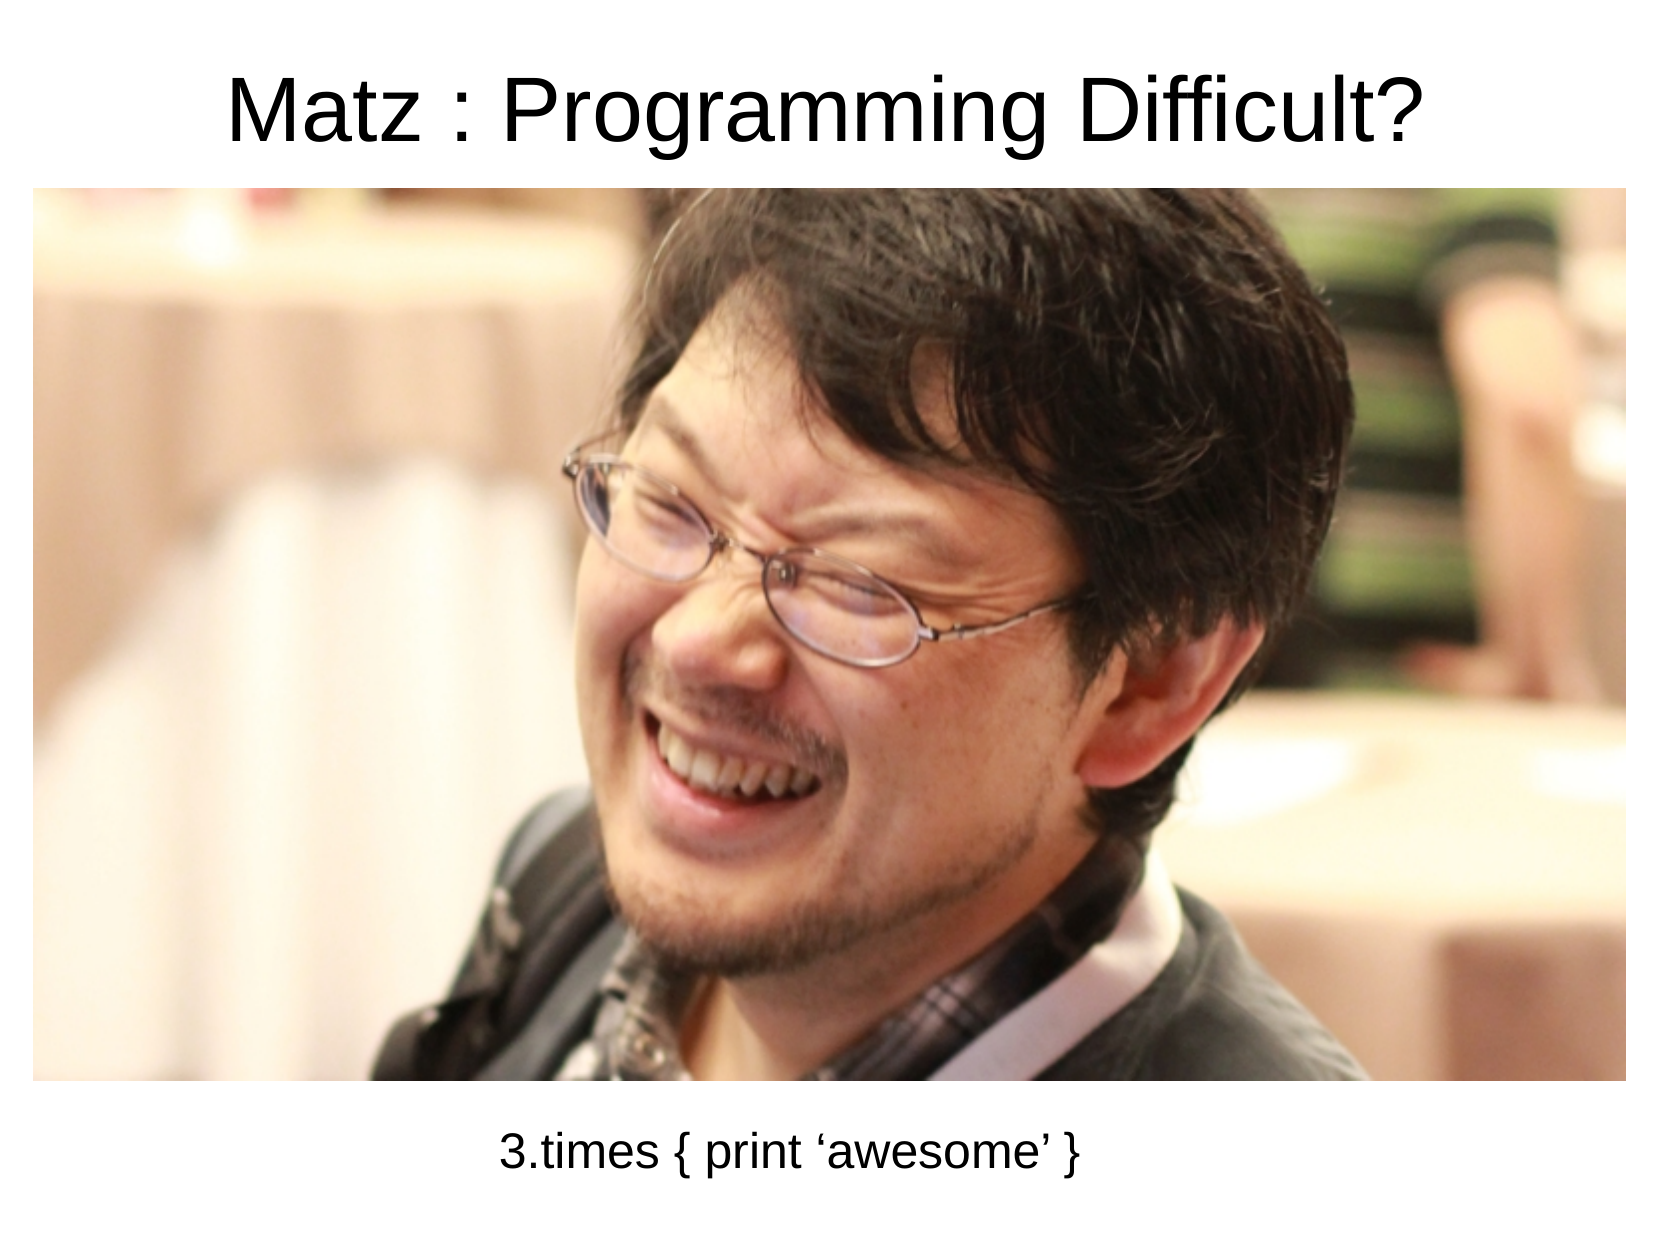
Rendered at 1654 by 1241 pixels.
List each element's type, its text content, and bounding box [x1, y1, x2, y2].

title Matz : Programming Difficult? [82, 5, 1571, 188]
text_box 3.times { print ‘awesome’ } [484, 1116, 1205, 1241]
picture [33, 188, 1626, 1081]
